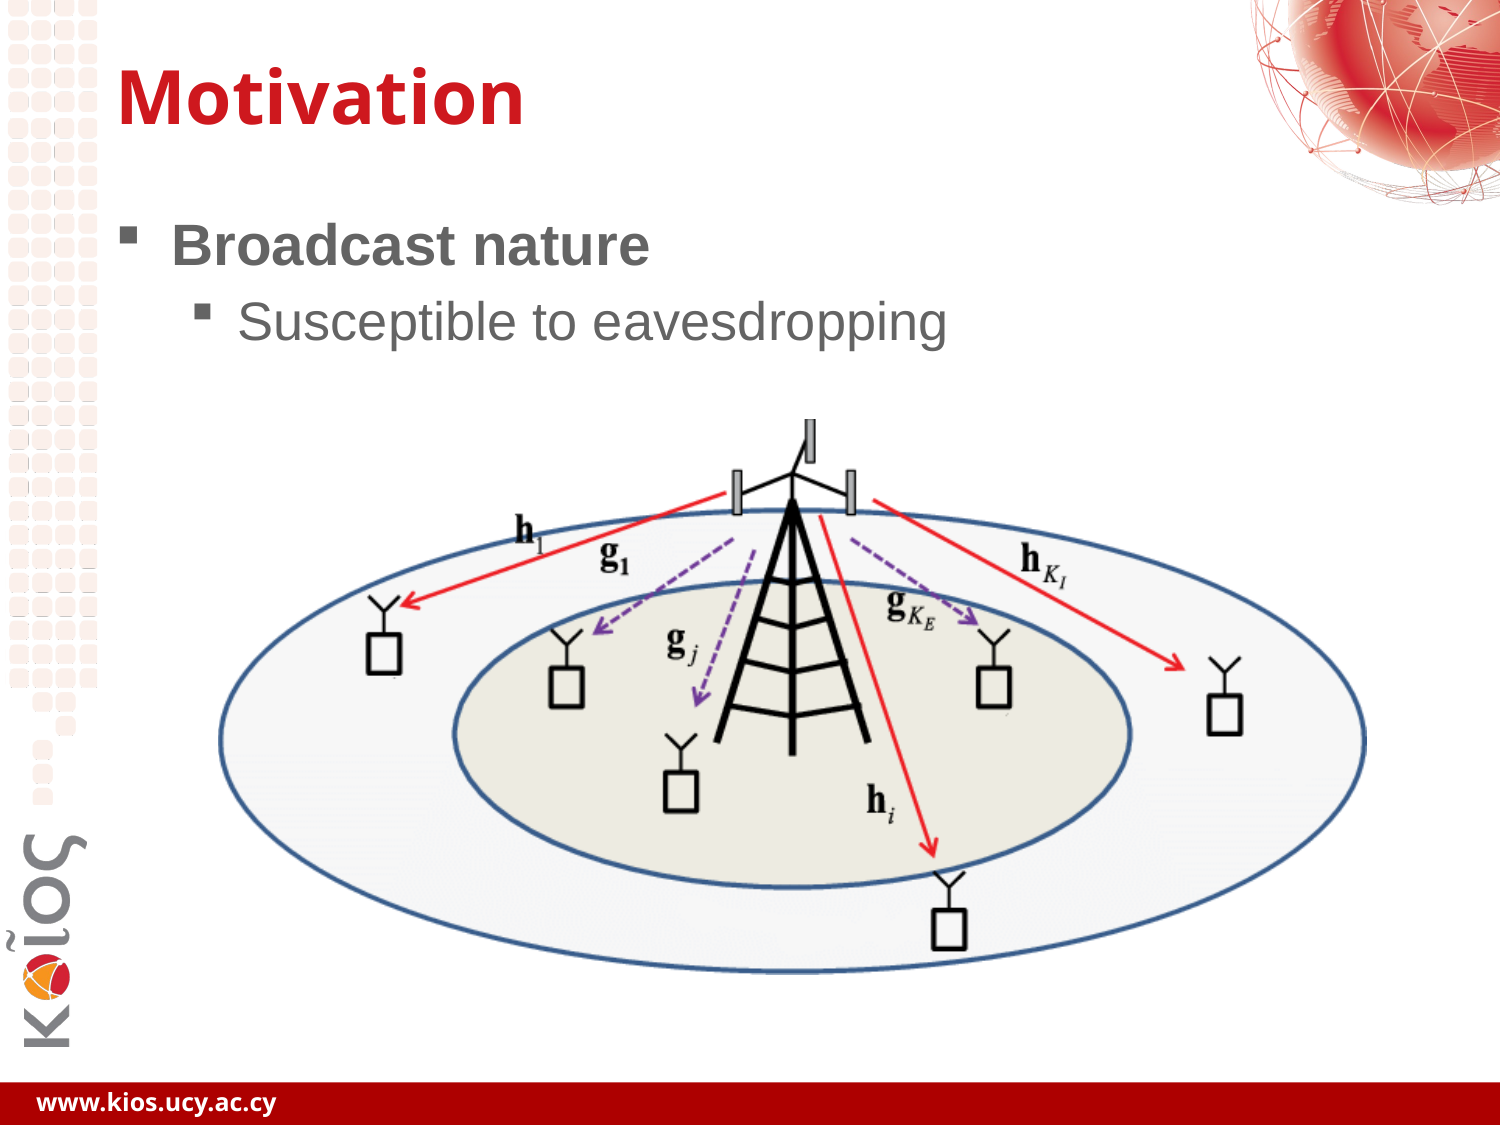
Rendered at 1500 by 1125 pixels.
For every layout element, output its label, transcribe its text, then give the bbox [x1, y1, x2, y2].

title Motivation [100, 31, 1304, 159]
list Broadcast nature Susceptible to eavesdropping [100, 190, 1425, 1047]
picture [218, 419, 1367, 976]
picture [1233, 0, 1500, 225]
picture [6, 835, 87, 1047]
